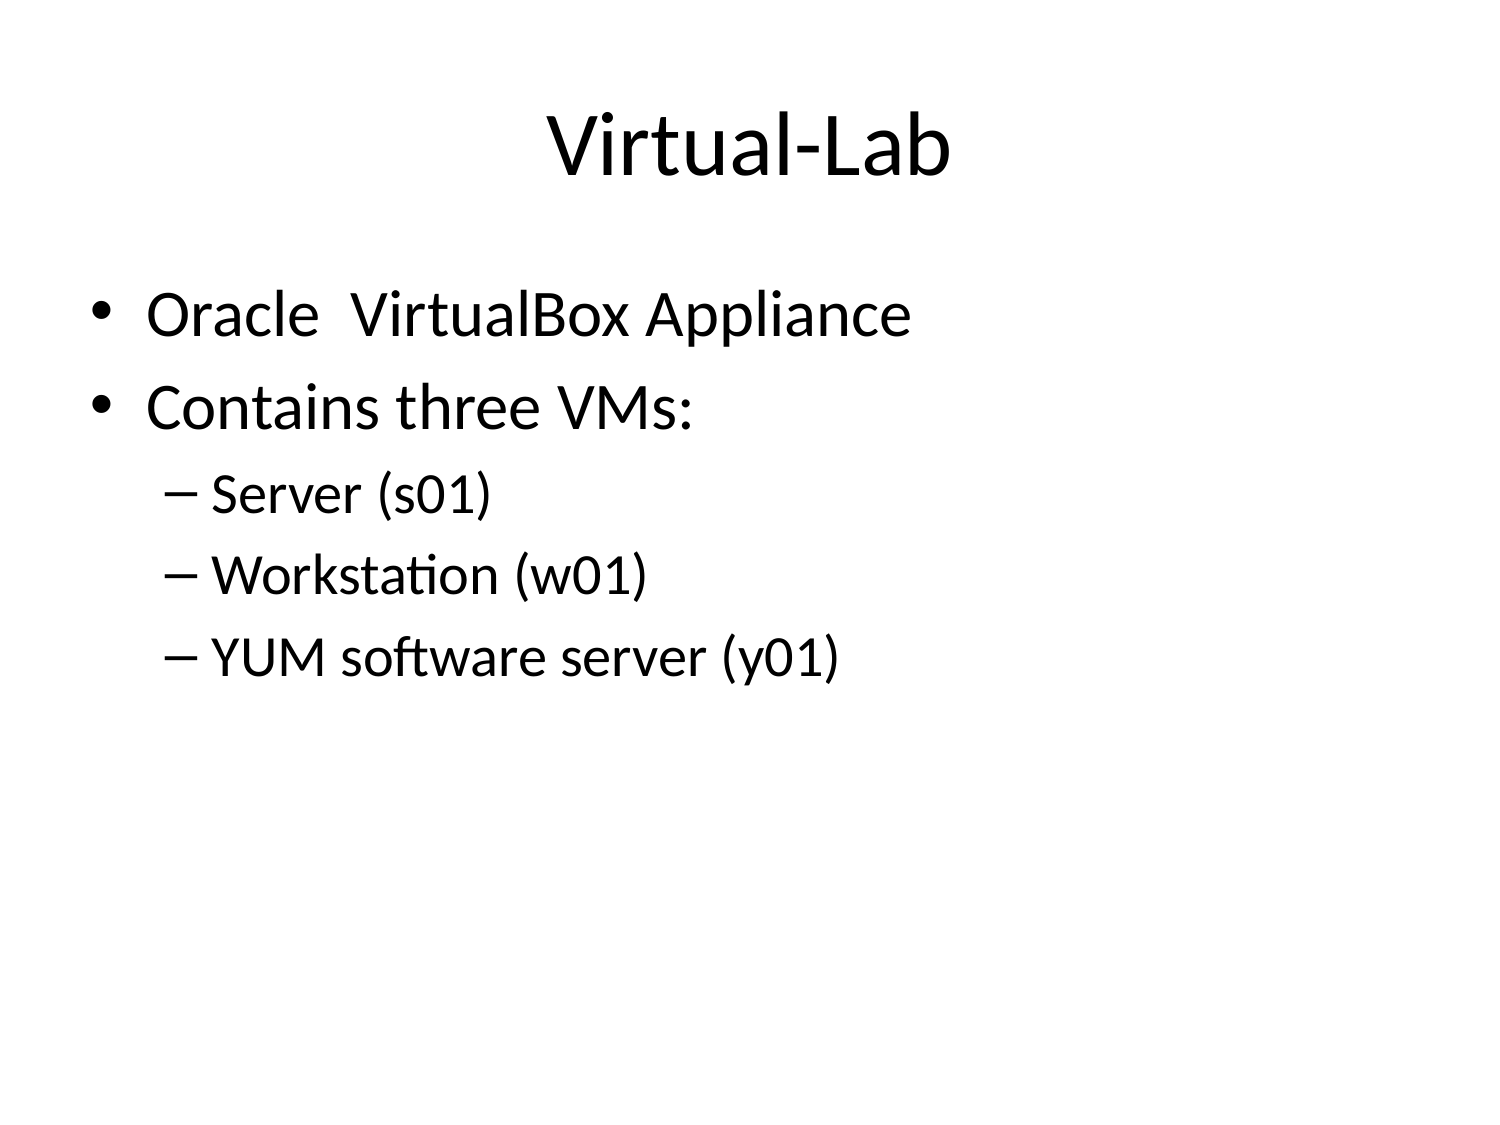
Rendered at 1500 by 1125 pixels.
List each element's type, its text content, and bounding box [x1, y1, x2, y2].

text_box Oracle VirtualBox Appliance Contains three VMs: Server (s01) Workstation (w01) YUM software server (y01) [74, 262, 1425, 1005]
text_box Virtual-Lab [74, 45, 1425, 233]
